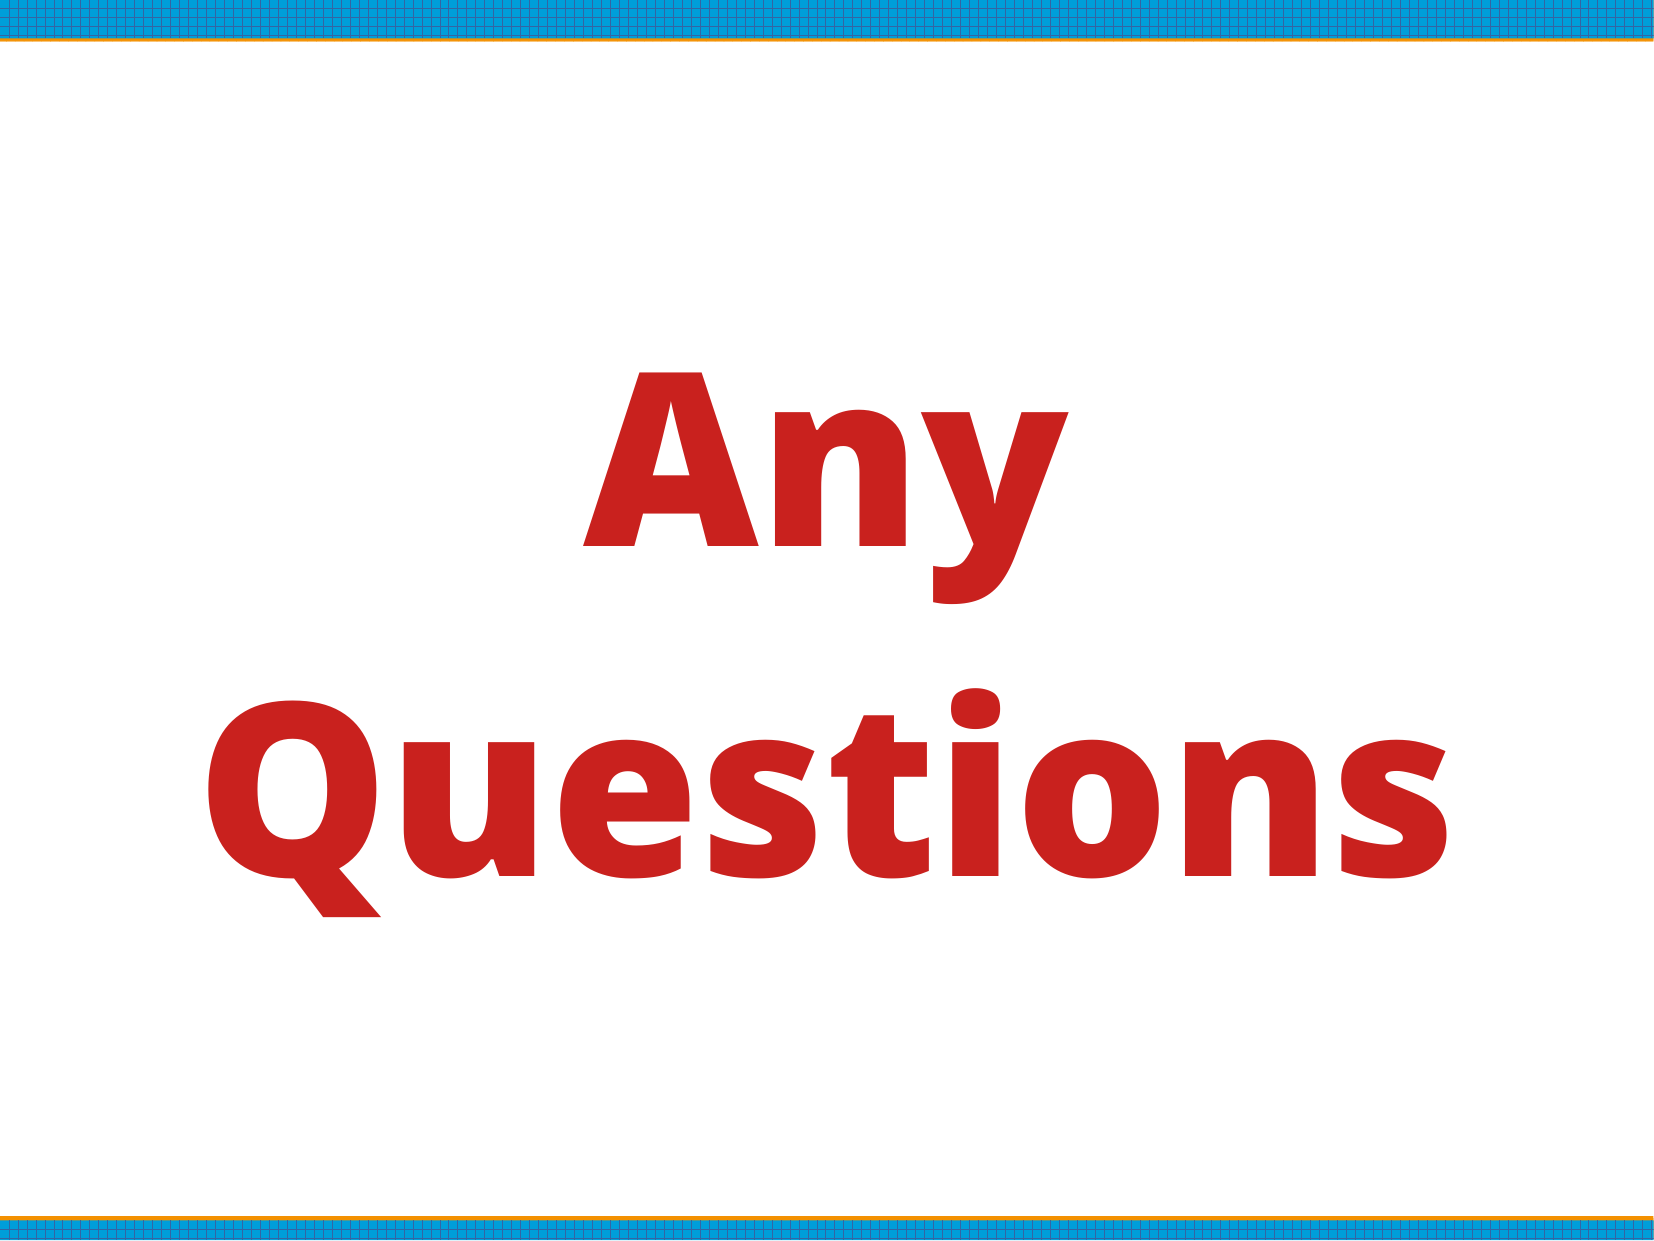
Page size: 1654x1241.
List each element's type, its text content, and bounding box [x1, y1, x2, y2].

subtitle Any Questions [82, 137, 1571, 1098]
